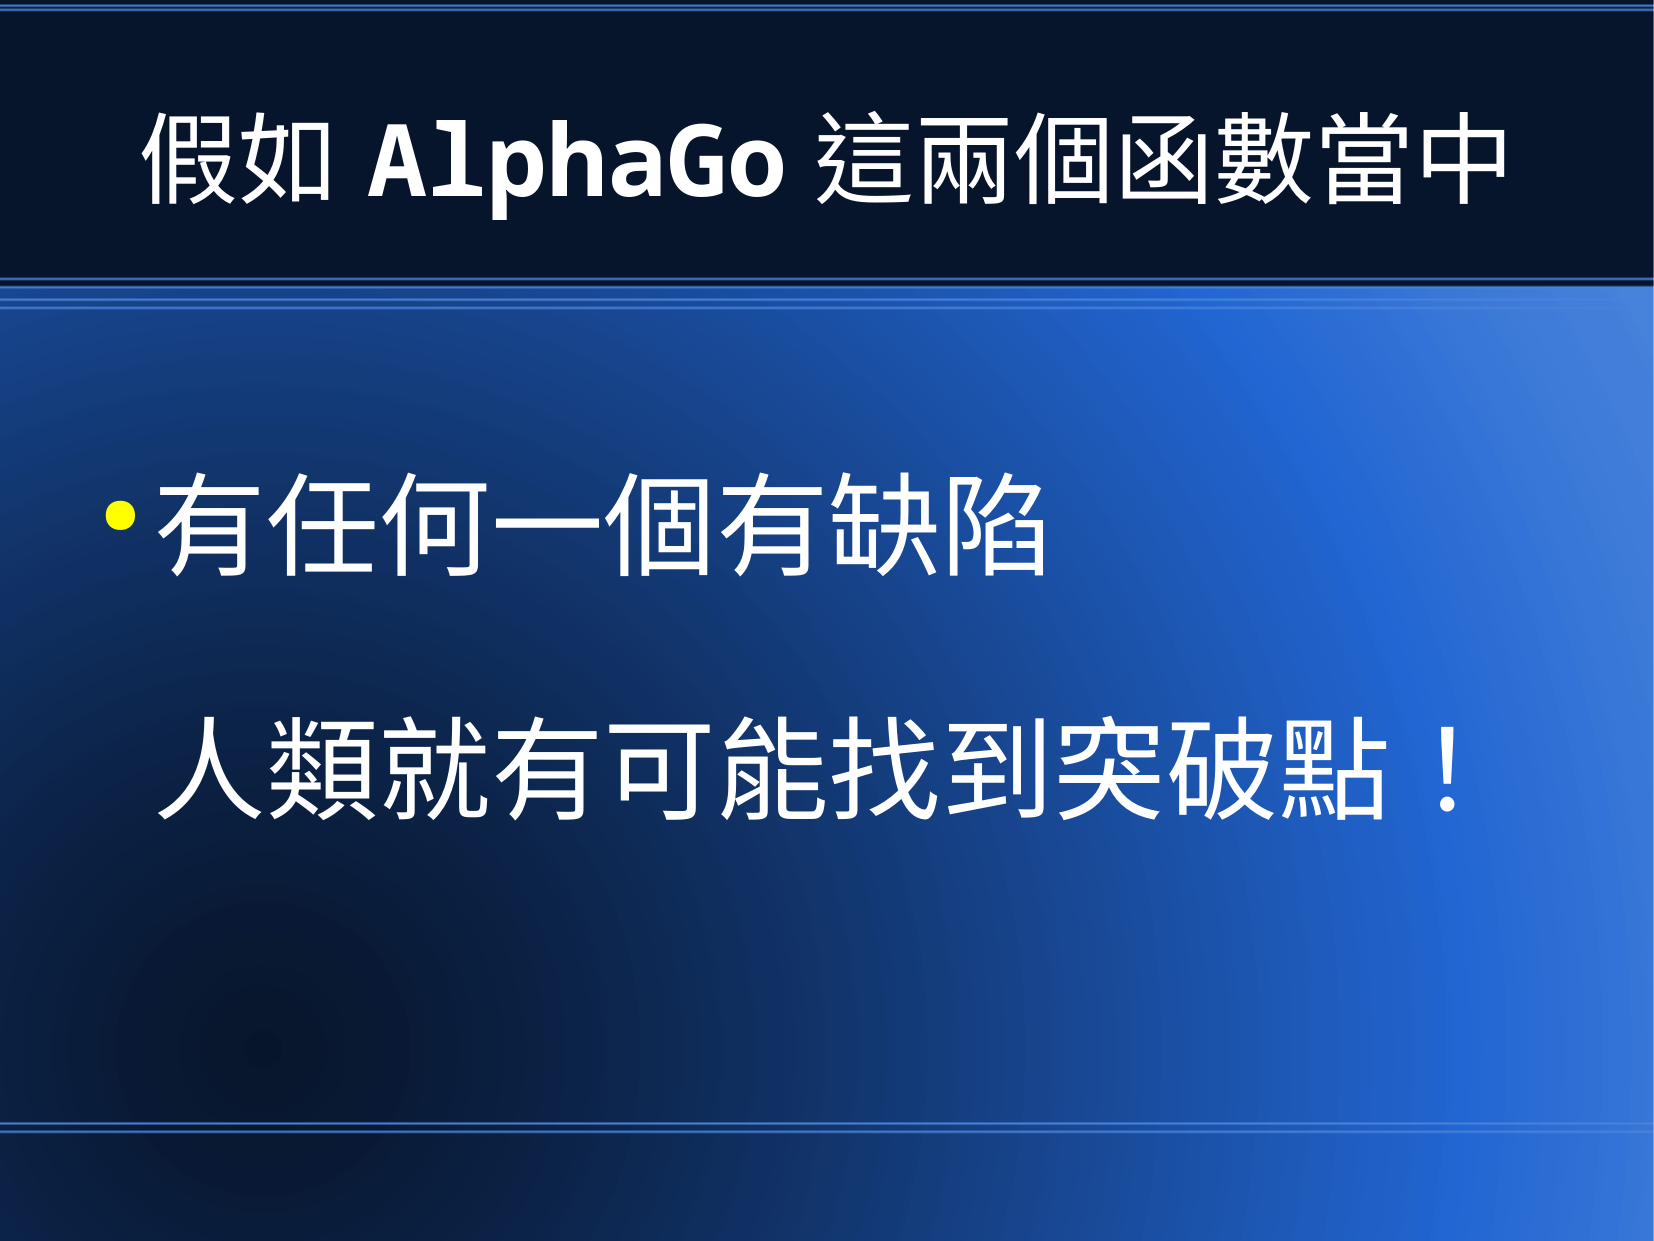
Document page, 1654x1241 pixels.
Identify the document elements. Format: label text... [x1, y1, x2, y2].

title 假如AlphaGo這兩個函數當中 [82, 49, 1571, 257]
list 有任何一個有缺陷 人類就有可能找到突破點！ [82, 355, 1571, 1241]
picture [0, 0, 1654, 1241]
